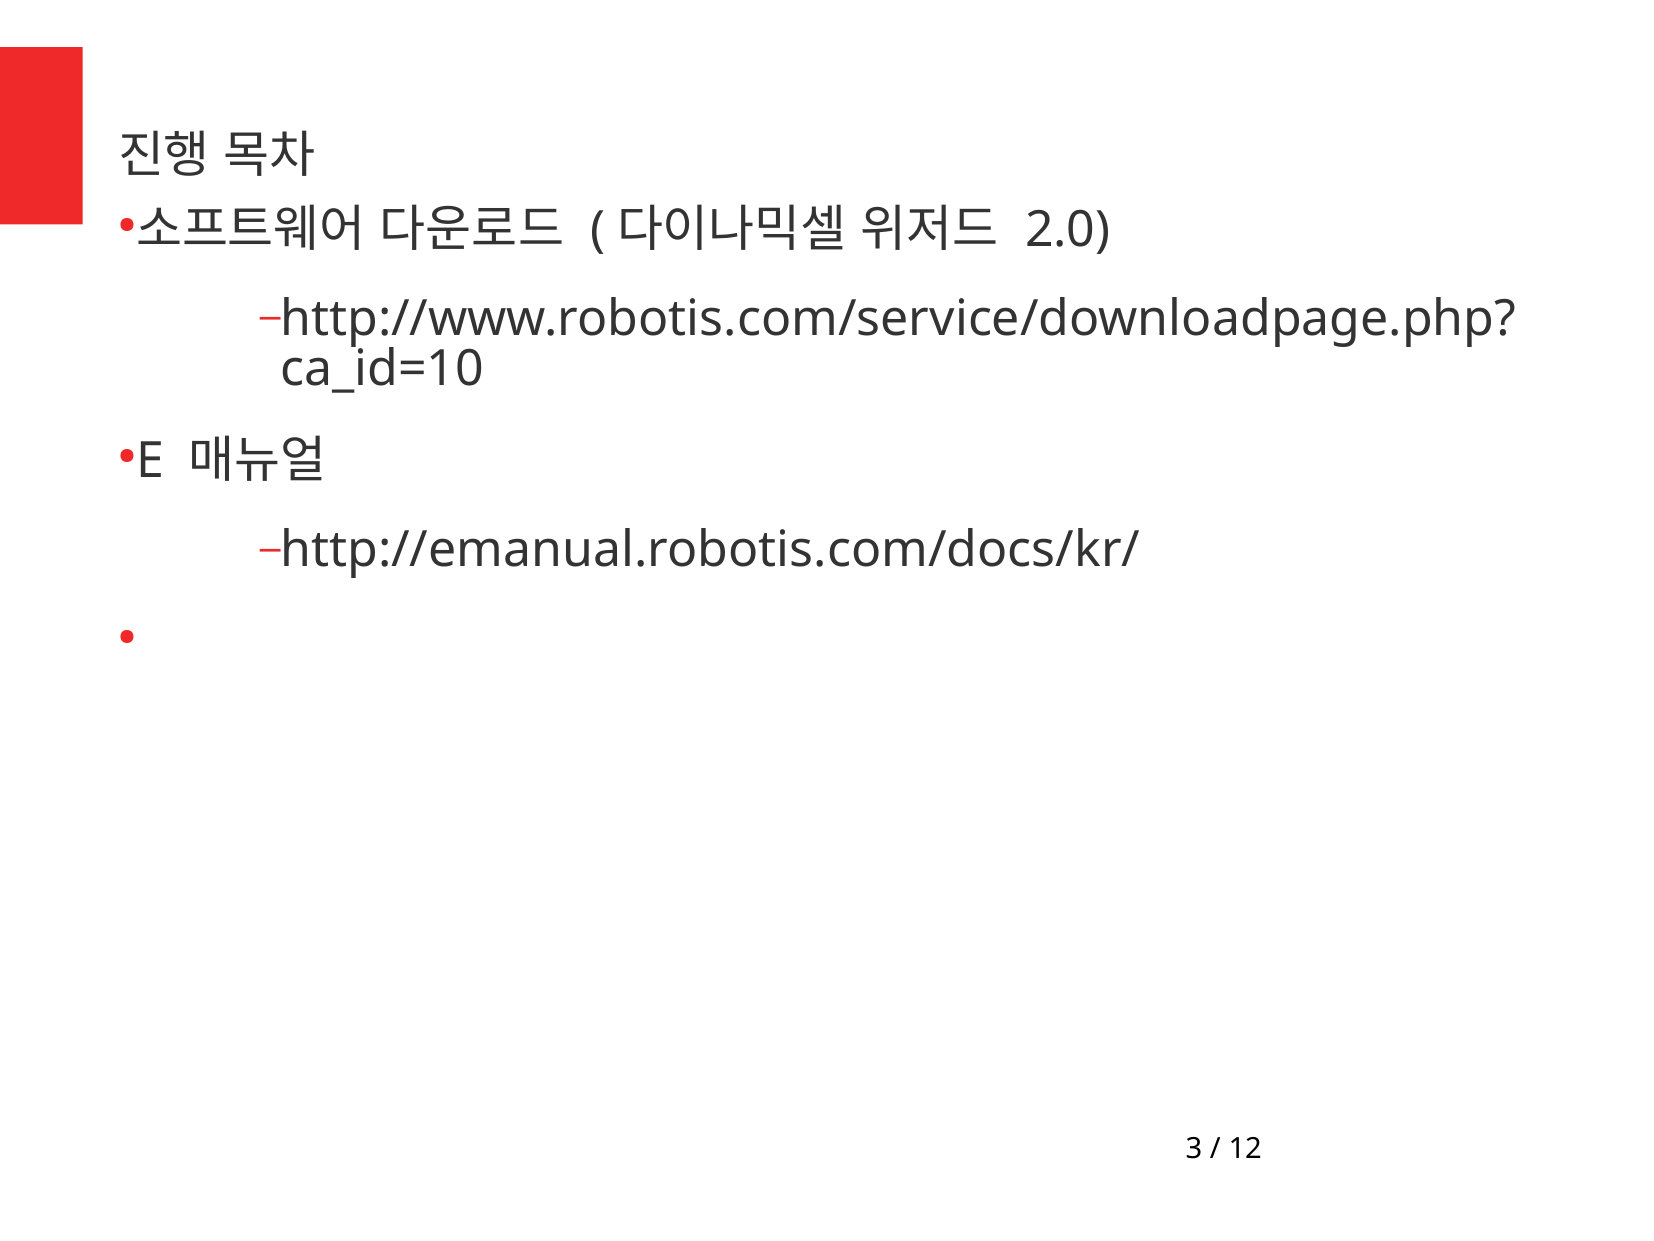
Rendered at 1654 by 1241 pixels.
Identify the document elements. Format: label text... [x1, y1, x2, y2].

text_box / 12 [1185, 1129, 1571, 1216]
list 소프트웨어 다운로드 (다이나믹셀 위저드 2.0) http://www.robotis.com/service/downloadpage.php?ca_id=10 E 매뉴얼 http://emanual.robotis.com/docs/kr/ [118, 196, 1536, 916]
title 진행 목차 [118, 49, 1571, 257]
